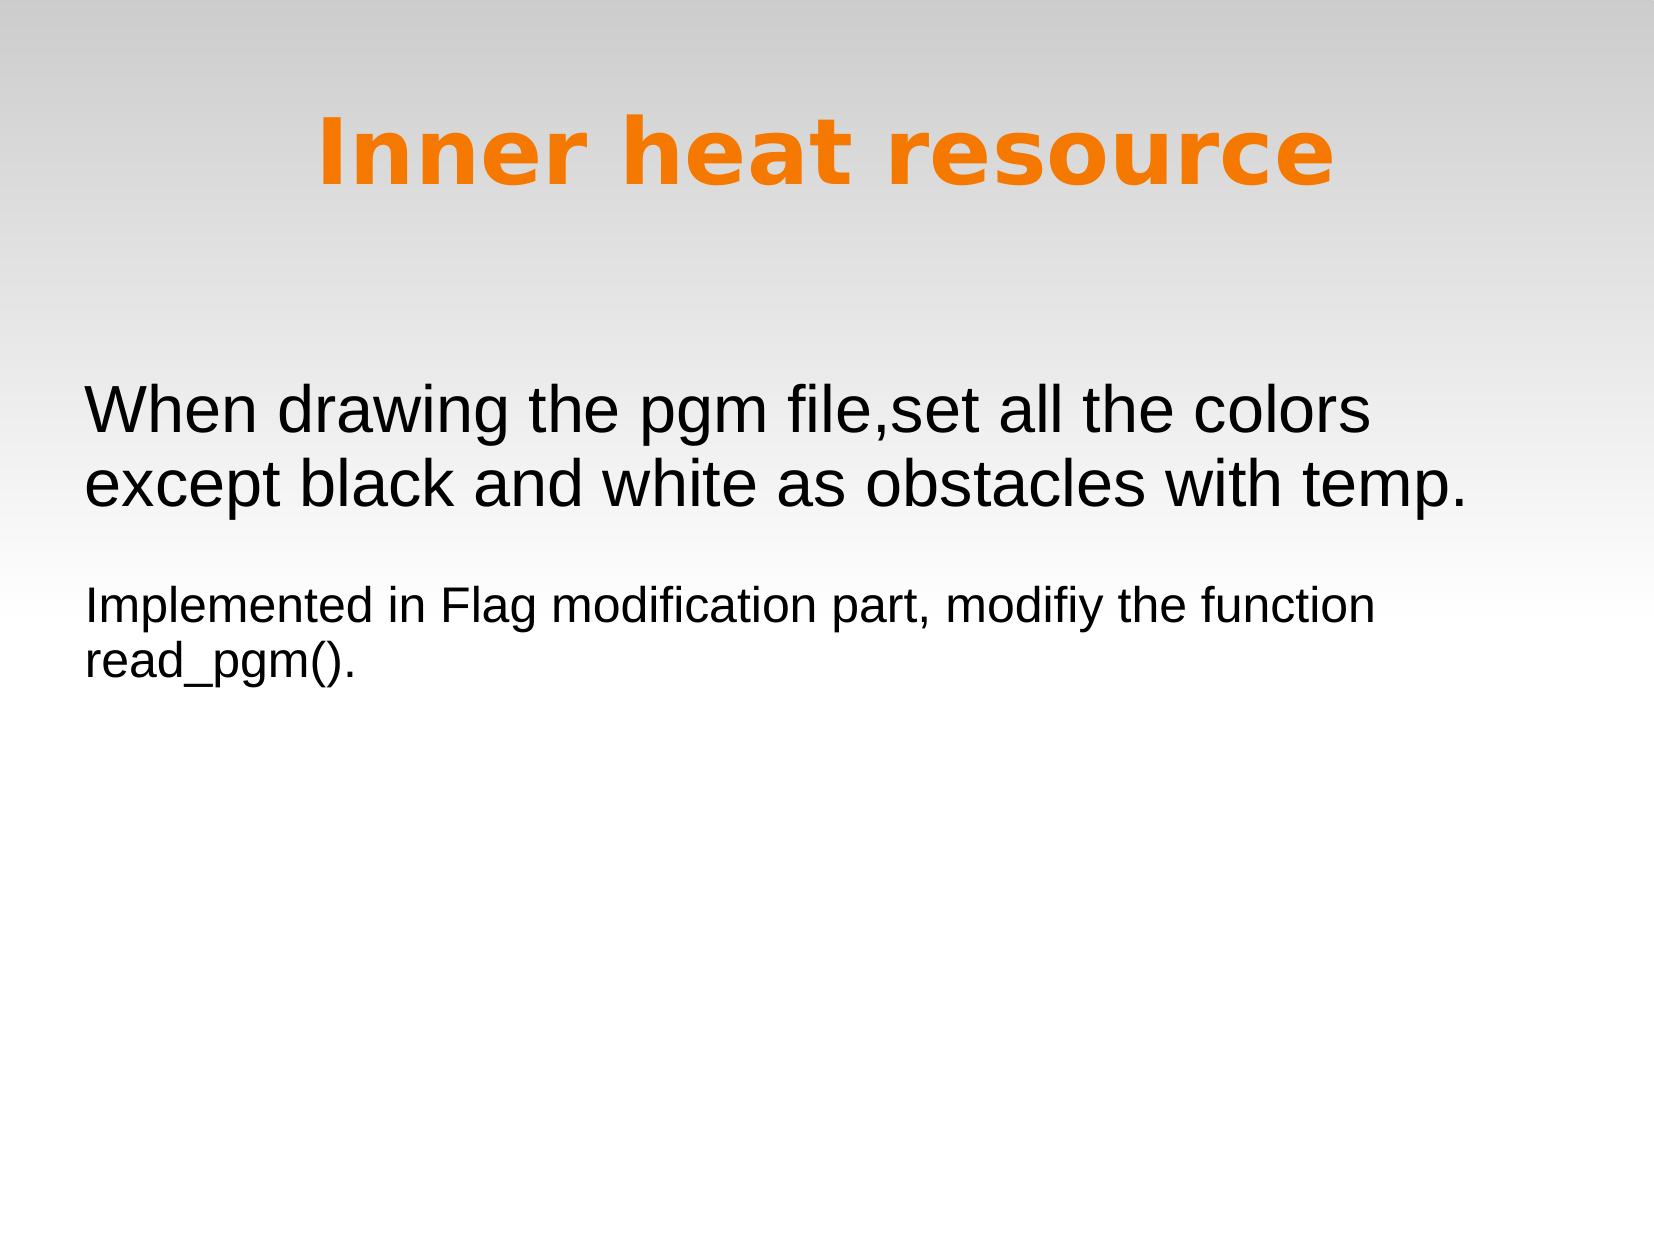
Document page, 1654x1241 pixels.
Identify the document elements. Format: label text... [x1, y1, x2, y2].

subtitle When drawing the pgm file,set all the colors except black and white as obstacles with temp. Implemented in Flag modification part, modifiy the function read_pgm(). [84, 155, 1573, 960]
title Inner heat resource [82, 49, 1571, 257]
